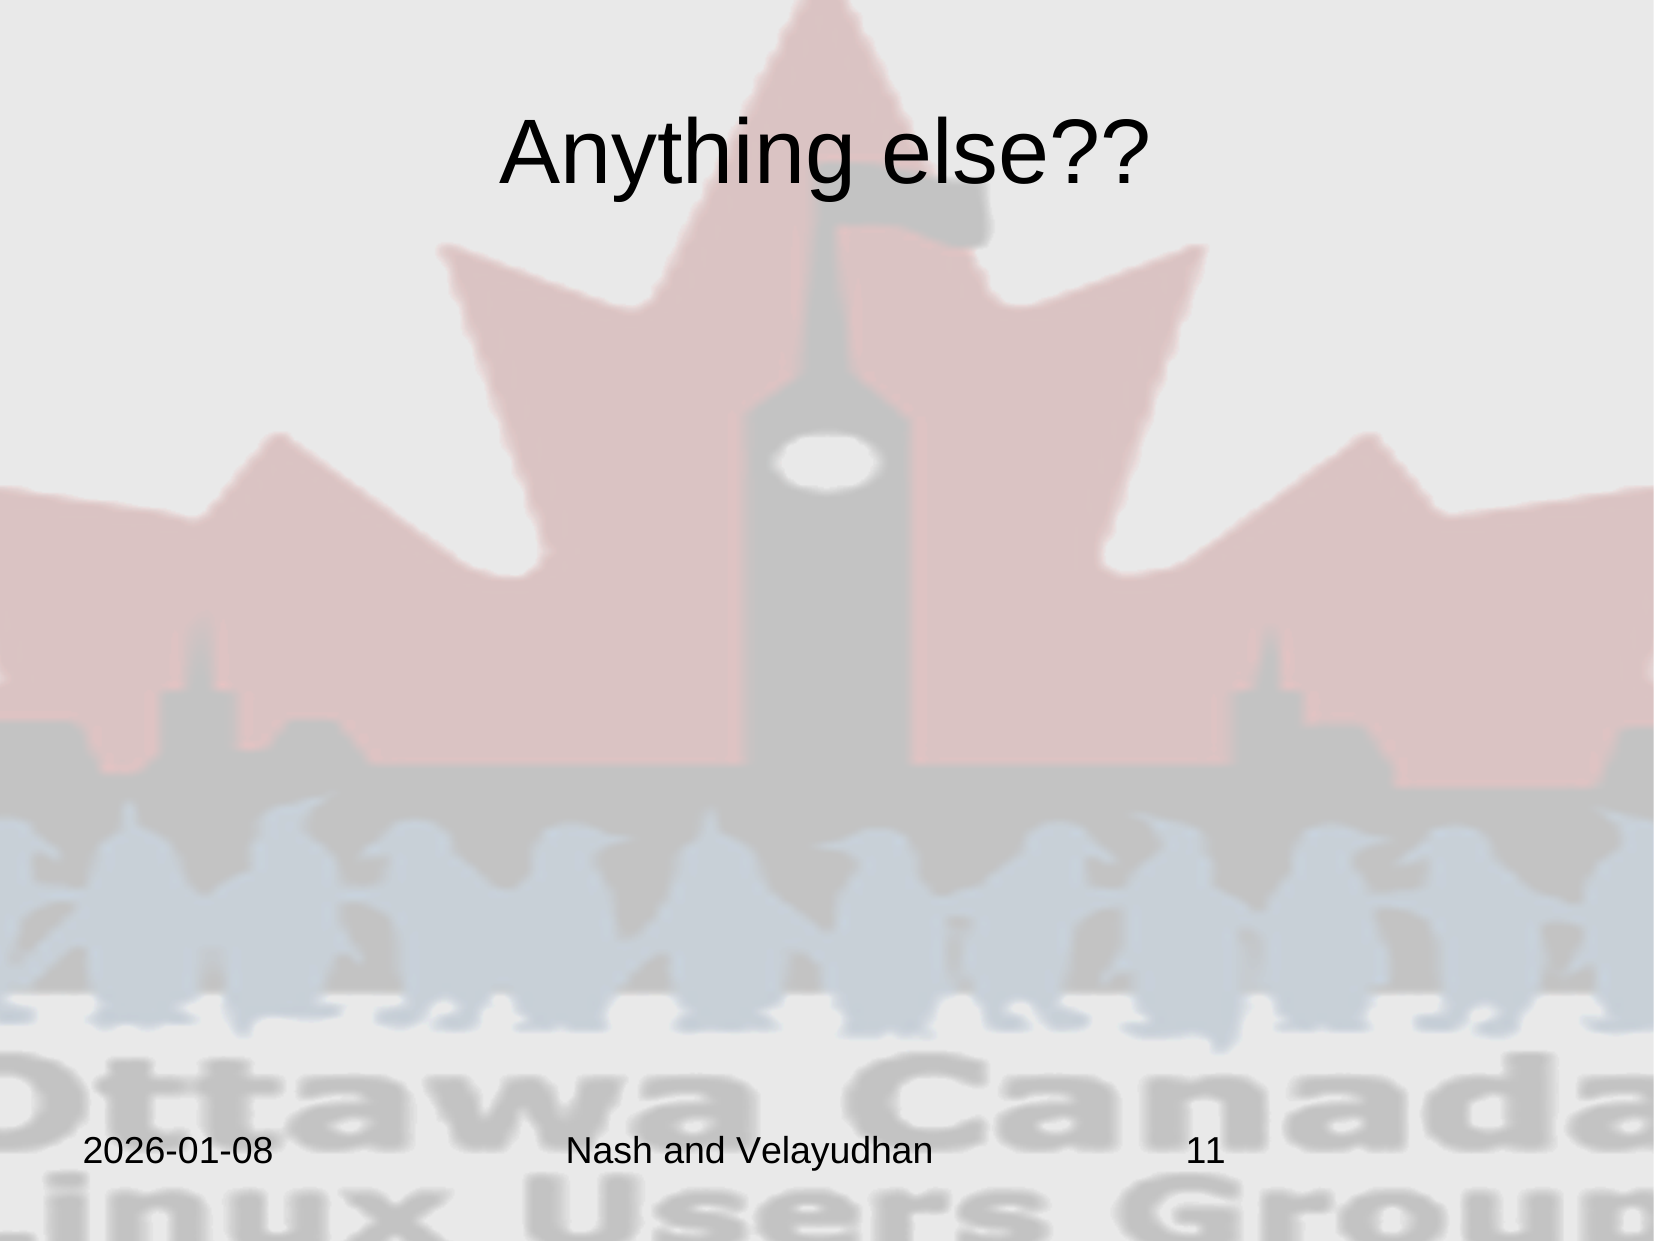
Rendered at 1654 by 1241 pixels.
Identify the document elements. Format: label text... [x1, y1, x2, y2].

picture [0, 0, 1654, 1241]
title Anything else?? [82, 49, 1570, 256]
